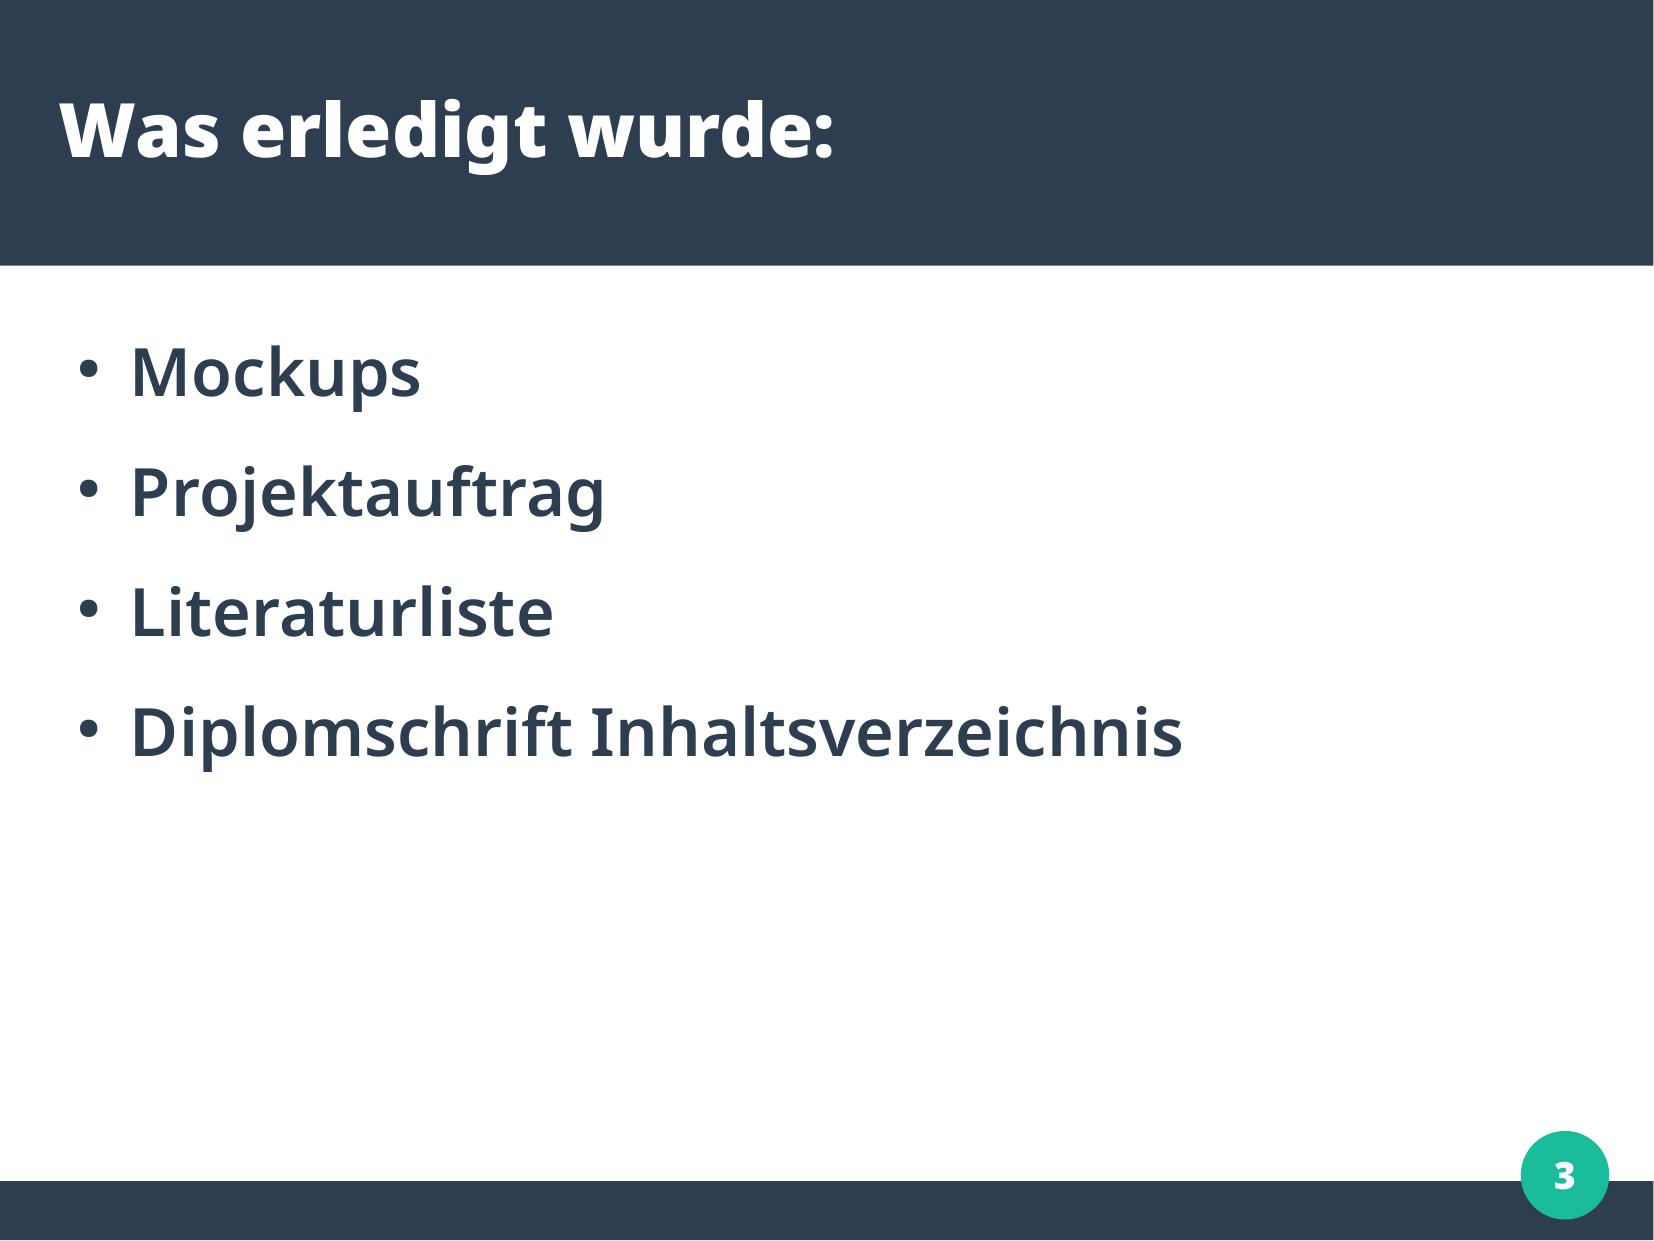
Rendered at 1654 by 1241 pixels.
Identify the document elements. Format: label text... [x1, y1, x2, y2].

list Mockups Projektauftrag Literaturliste Diplomschrift Inhaltsverzeichnis [59, 324, 1595, 1152]
title Was erledigt wurde: [59, 49, 1595, 207]
